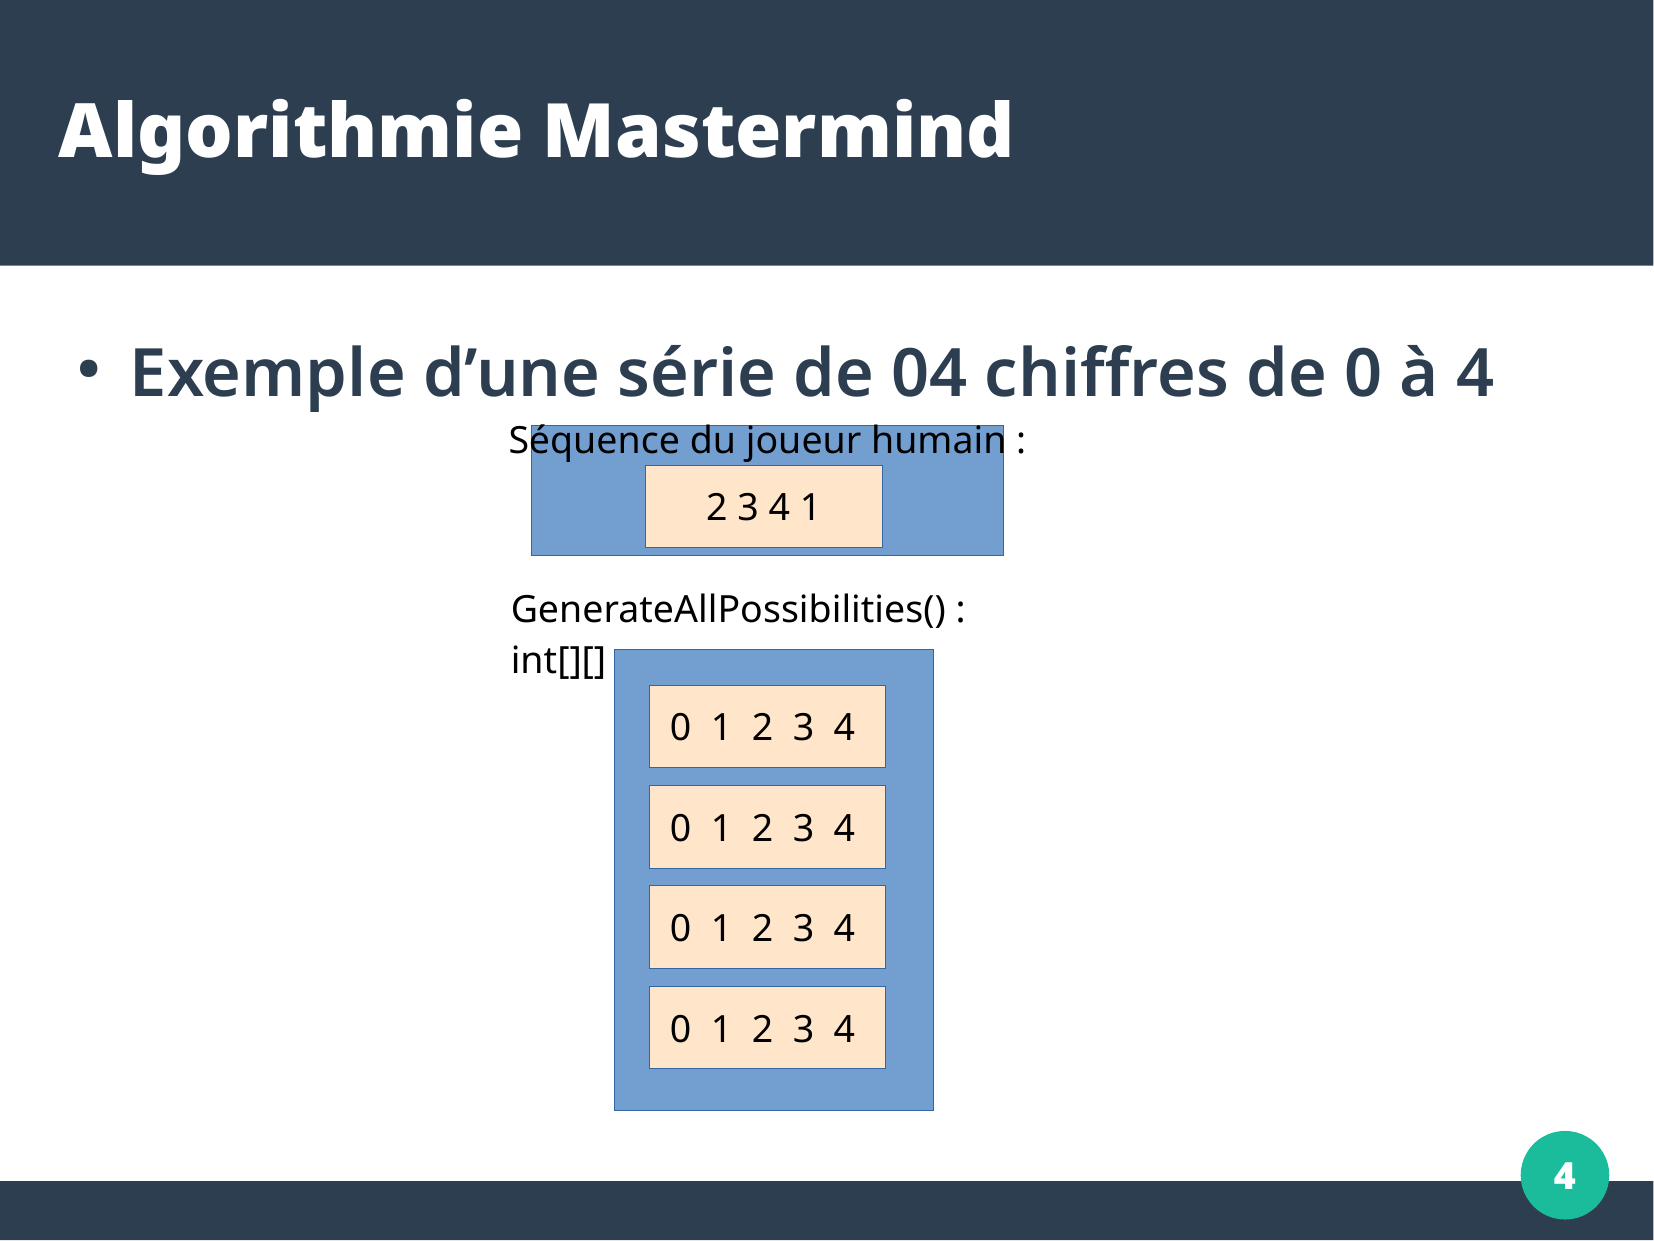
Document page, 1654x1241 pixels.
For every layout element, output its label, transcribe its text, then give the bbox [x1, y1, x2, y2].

title Algorithmie Mastermind [59, 49, 1595, 207]
text_box [614, 686, 934, 1111]
text_box 2 3 4 1 [645, 465, 883, 548]
list Exemple d’une série de 04 chiffres de 0 à 4 [59, 324, 1595, 1152]
text_box 0 1 2 3 4 [649, 885, 886, 969]
text_box 0 1 2 3 4 [649, 986, 886, 1069]
text_box GenerateAllPossibilities() : int[][] [496, 575, 1052, 686]
text_box 0 1 2 3 4 [649, 686, 886, 768]
text_box Séquence du joueur humain : [531, 425, 1004, 556]
text_box 0 1 2 3 4 [649, 785, 886, 869]
